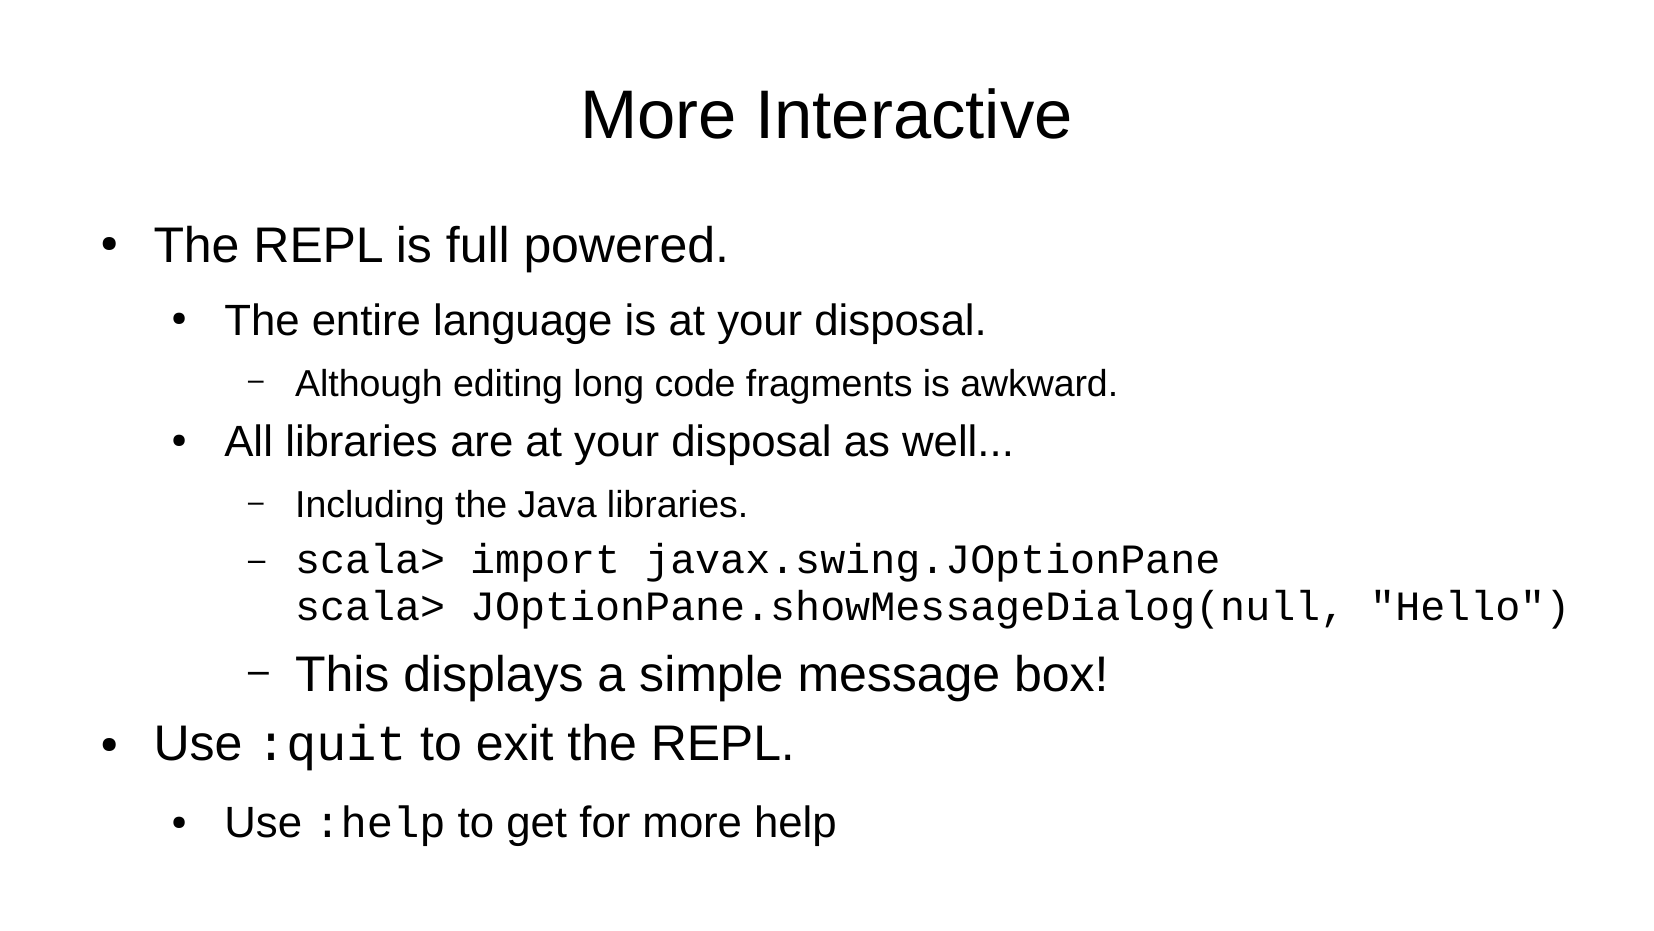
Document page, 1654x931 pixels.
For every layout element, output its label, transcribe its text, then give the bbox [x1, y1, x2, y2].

list The REPL is full powered. The entire language is at your disposal. Although editing long code fragments is awkward. All libraries are at your disposal as well... Including the Java libraries. scala> import javax.swing.JOptionPane scala> JOptionPane.showMessageDialog(null, "Hello") This displays a simple message box! Use :quit to exit the REPL. Use :help to get for more help [82, 217, 1571, 931]
title More Interactive [82, 37, 1571, 193]
